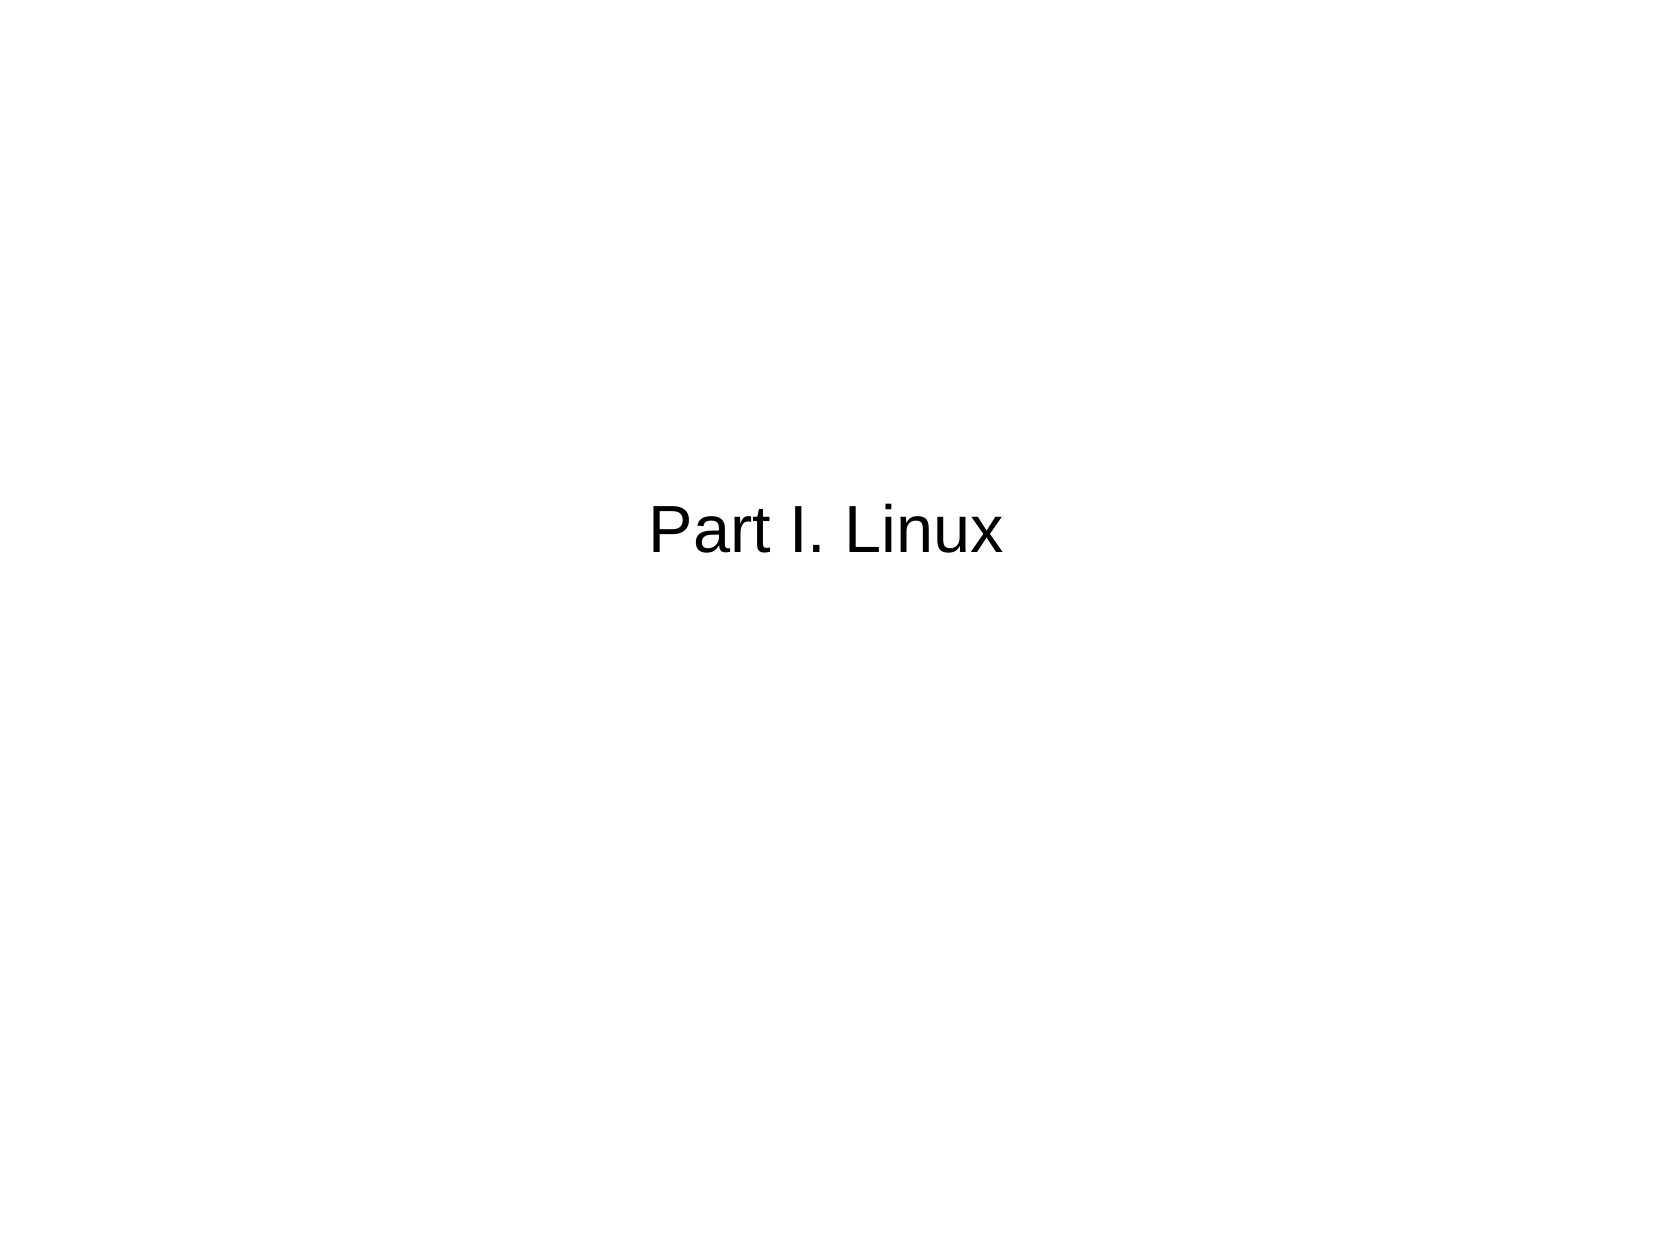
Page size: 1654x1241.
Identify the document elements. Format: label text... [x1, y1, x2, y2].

subtitle Part I. Linux [82, 49, 1571, 1010]
